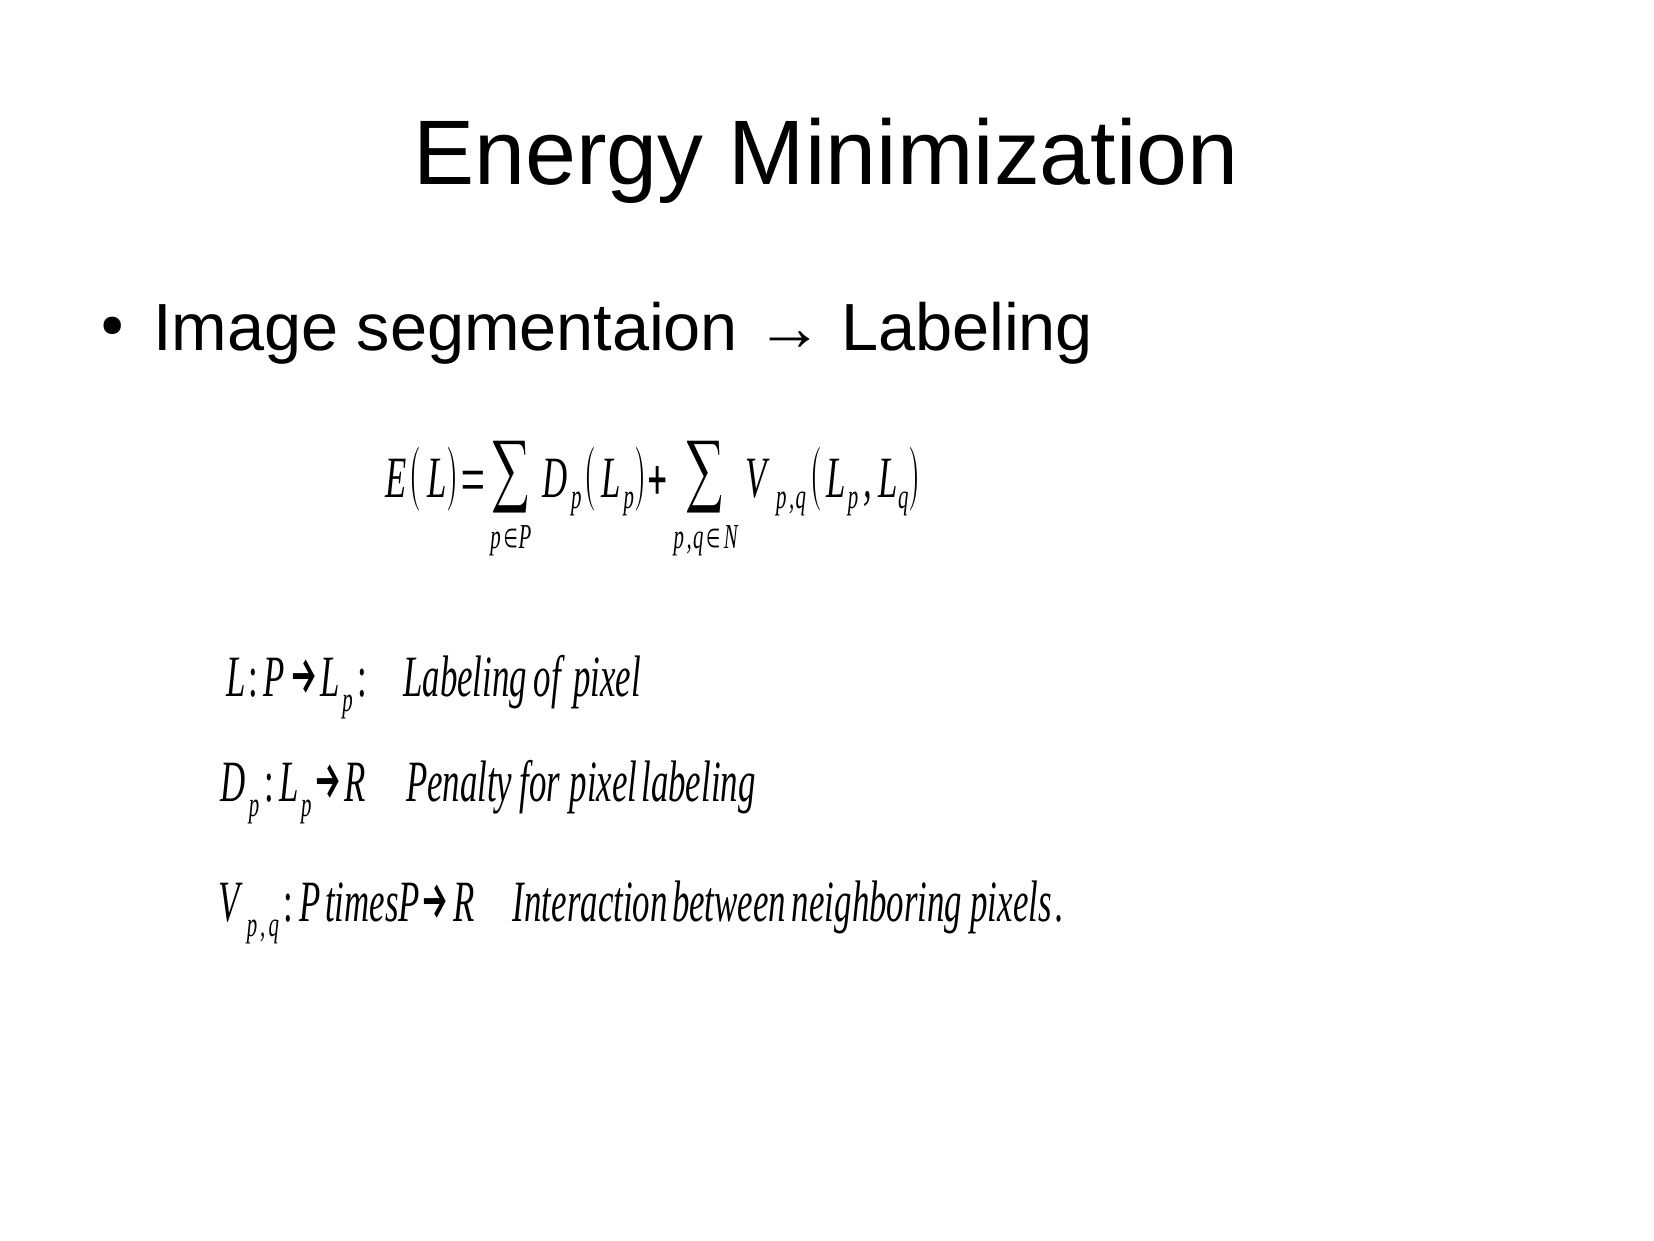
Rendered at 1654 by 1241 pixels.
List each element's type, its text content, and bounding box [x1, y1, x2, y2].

chart [209, 870, 1073, 945]
title Energy Minimization [82, 49, 1571, 257]
chart [215, 645, 652, 721]
chart [375, 435, 931, 556]
chart [209, 750, 766, 826]
list Image segmentaion → Labeling [82, 290, 1571, 1010]
